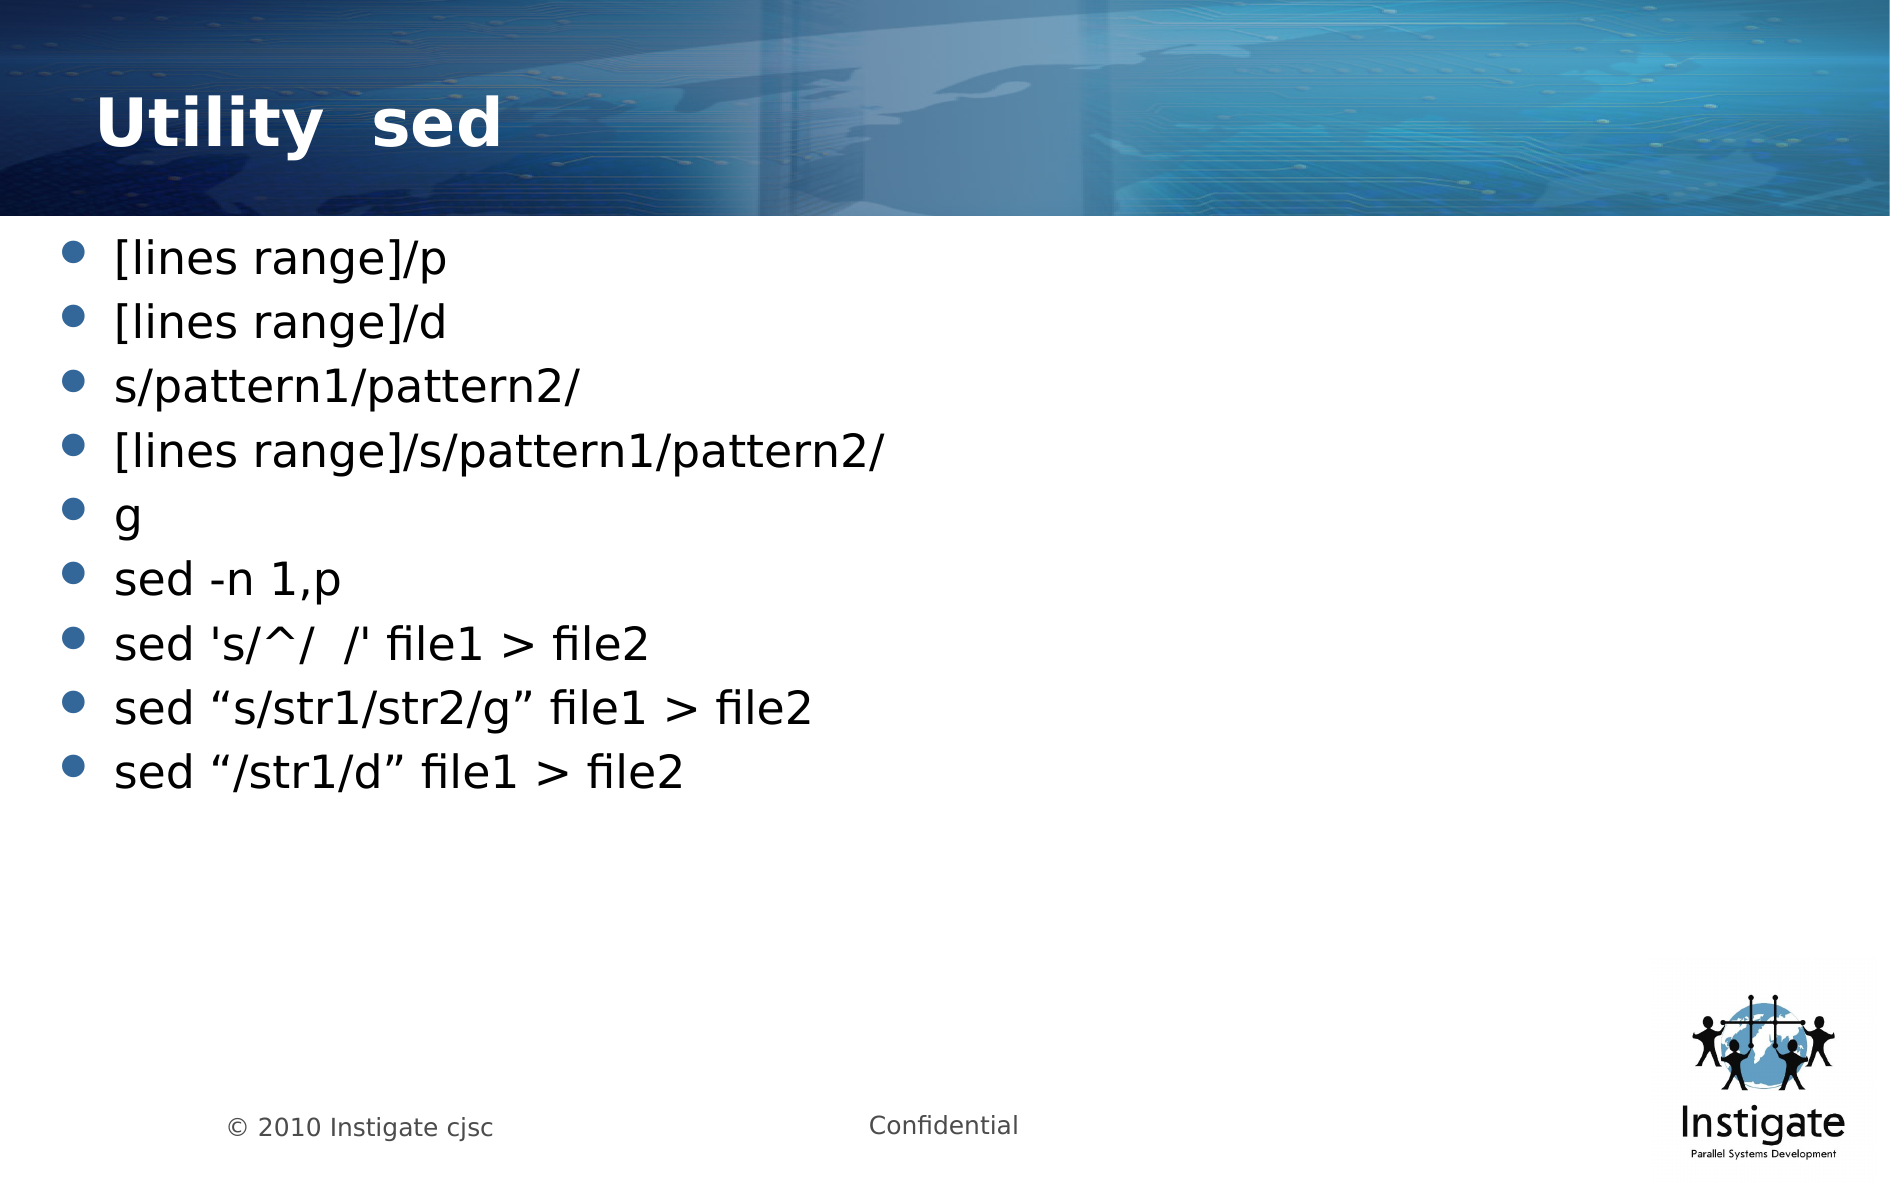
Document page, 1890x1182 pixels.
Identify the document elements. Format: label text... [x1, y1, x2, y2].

picture [0, 0, 1890, 216]
list [lines range]/p [lines range]/d s/pattern1/pattern2/ [lines range]/s/pattern1/pattern2/ g sed -n 1,p sed 's/^/ /' file1 > file2 sed “s/str1/str2/g” file1 > file2 sed “/str1/d” file1 > file2 [59, 236, 1831, 1001]
title Utility sed [94, 54, 1793, 210]
picture [1650, 956, 1876, 1182]
